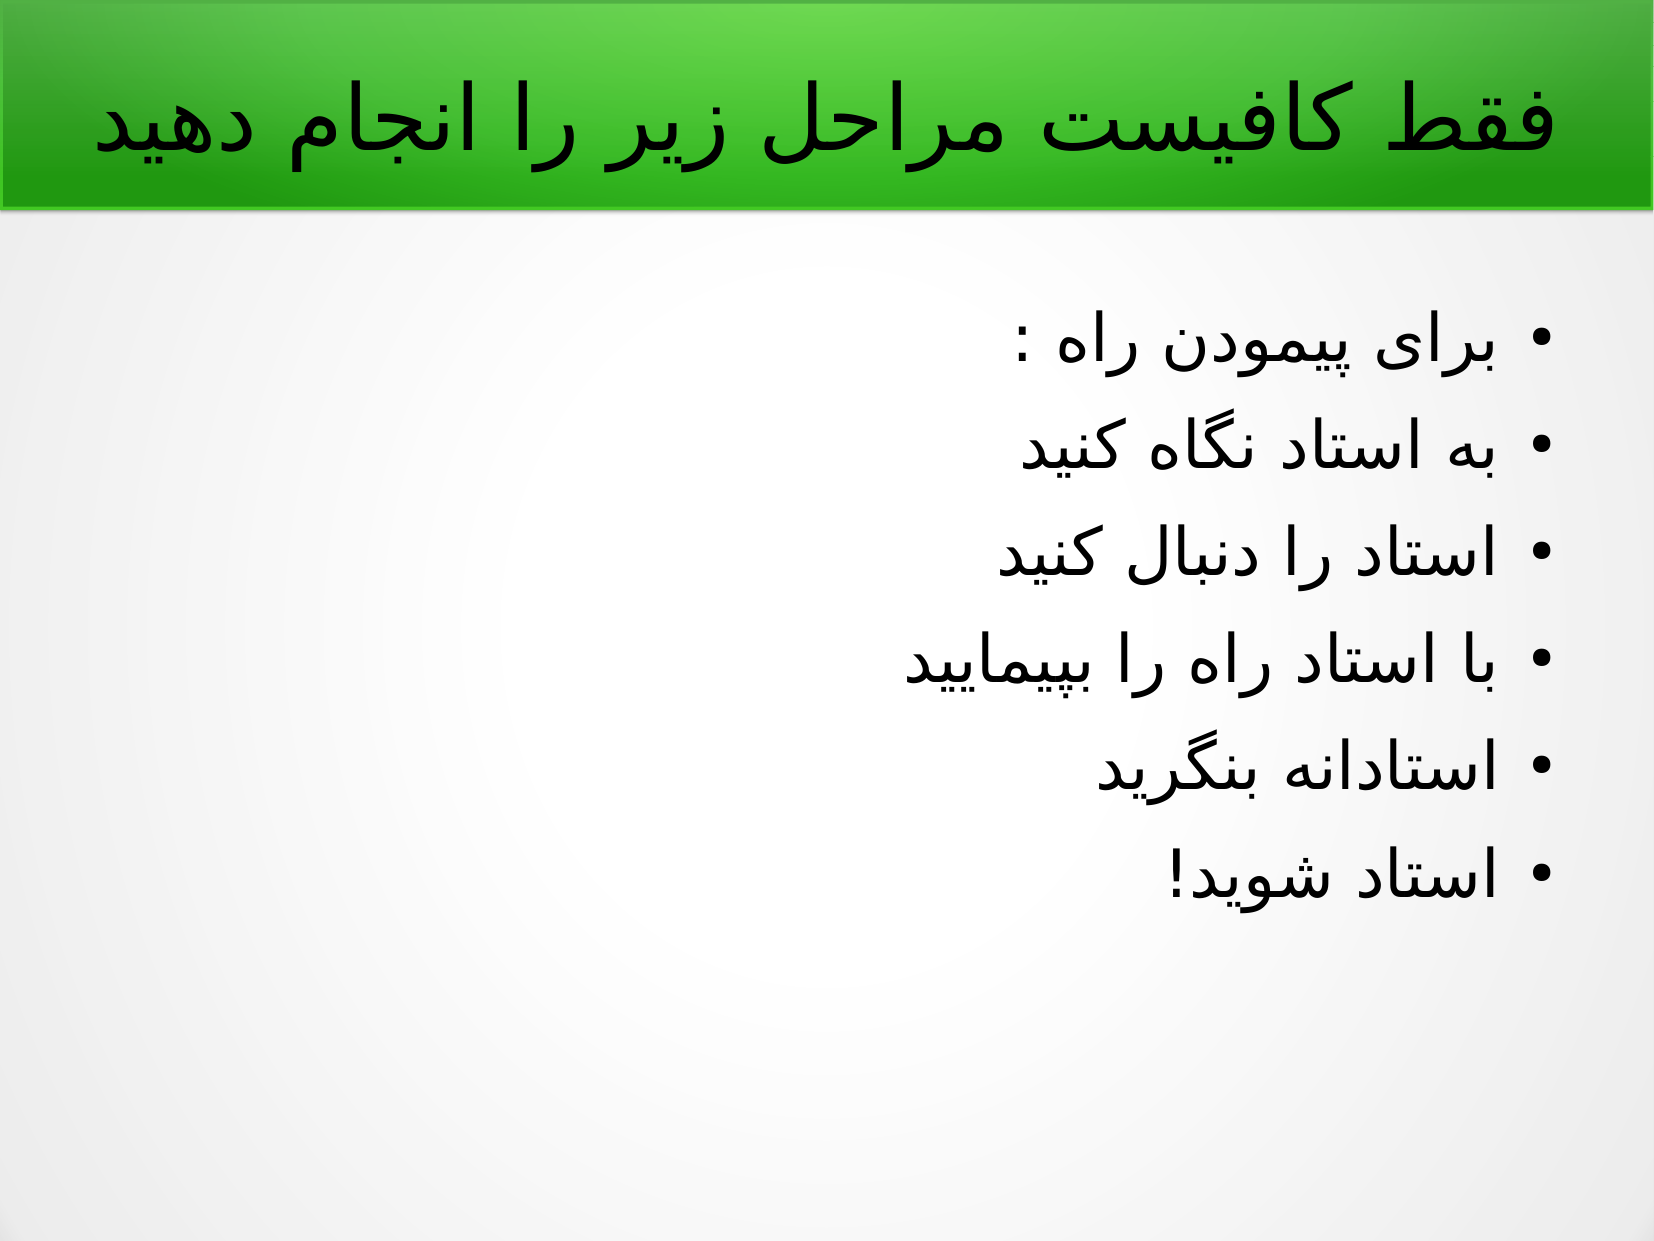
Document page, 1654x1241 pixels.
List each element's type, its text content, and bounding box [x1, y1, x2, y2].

list برای پیمودن راه : به استاد نگاه کنید استاد را دنبال کنید با استاد راه را بپیمایید استادانه بنگرید استاد شوید! [82, 299, 1571, 1019]
title فقط کافیست مراحل زیر را انجام دهید [82, 30, 1571, 206]
